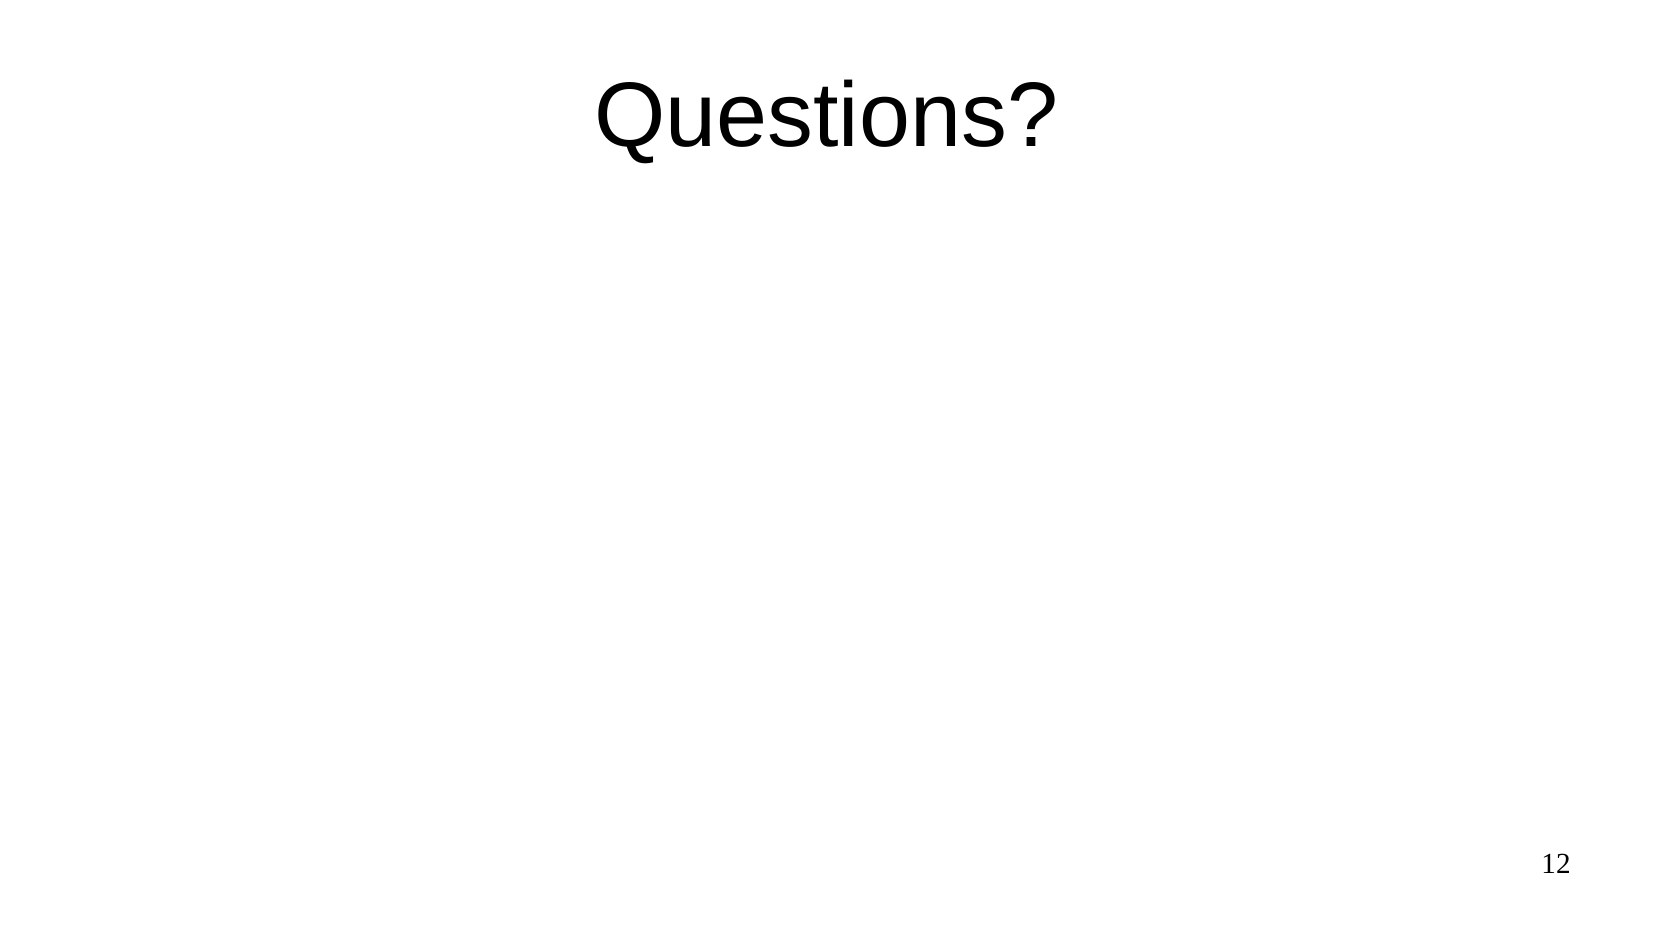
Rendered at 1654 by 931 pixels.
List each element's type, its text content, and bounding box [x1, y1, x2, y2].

title Questions? [82, 37, 1571, 193]
